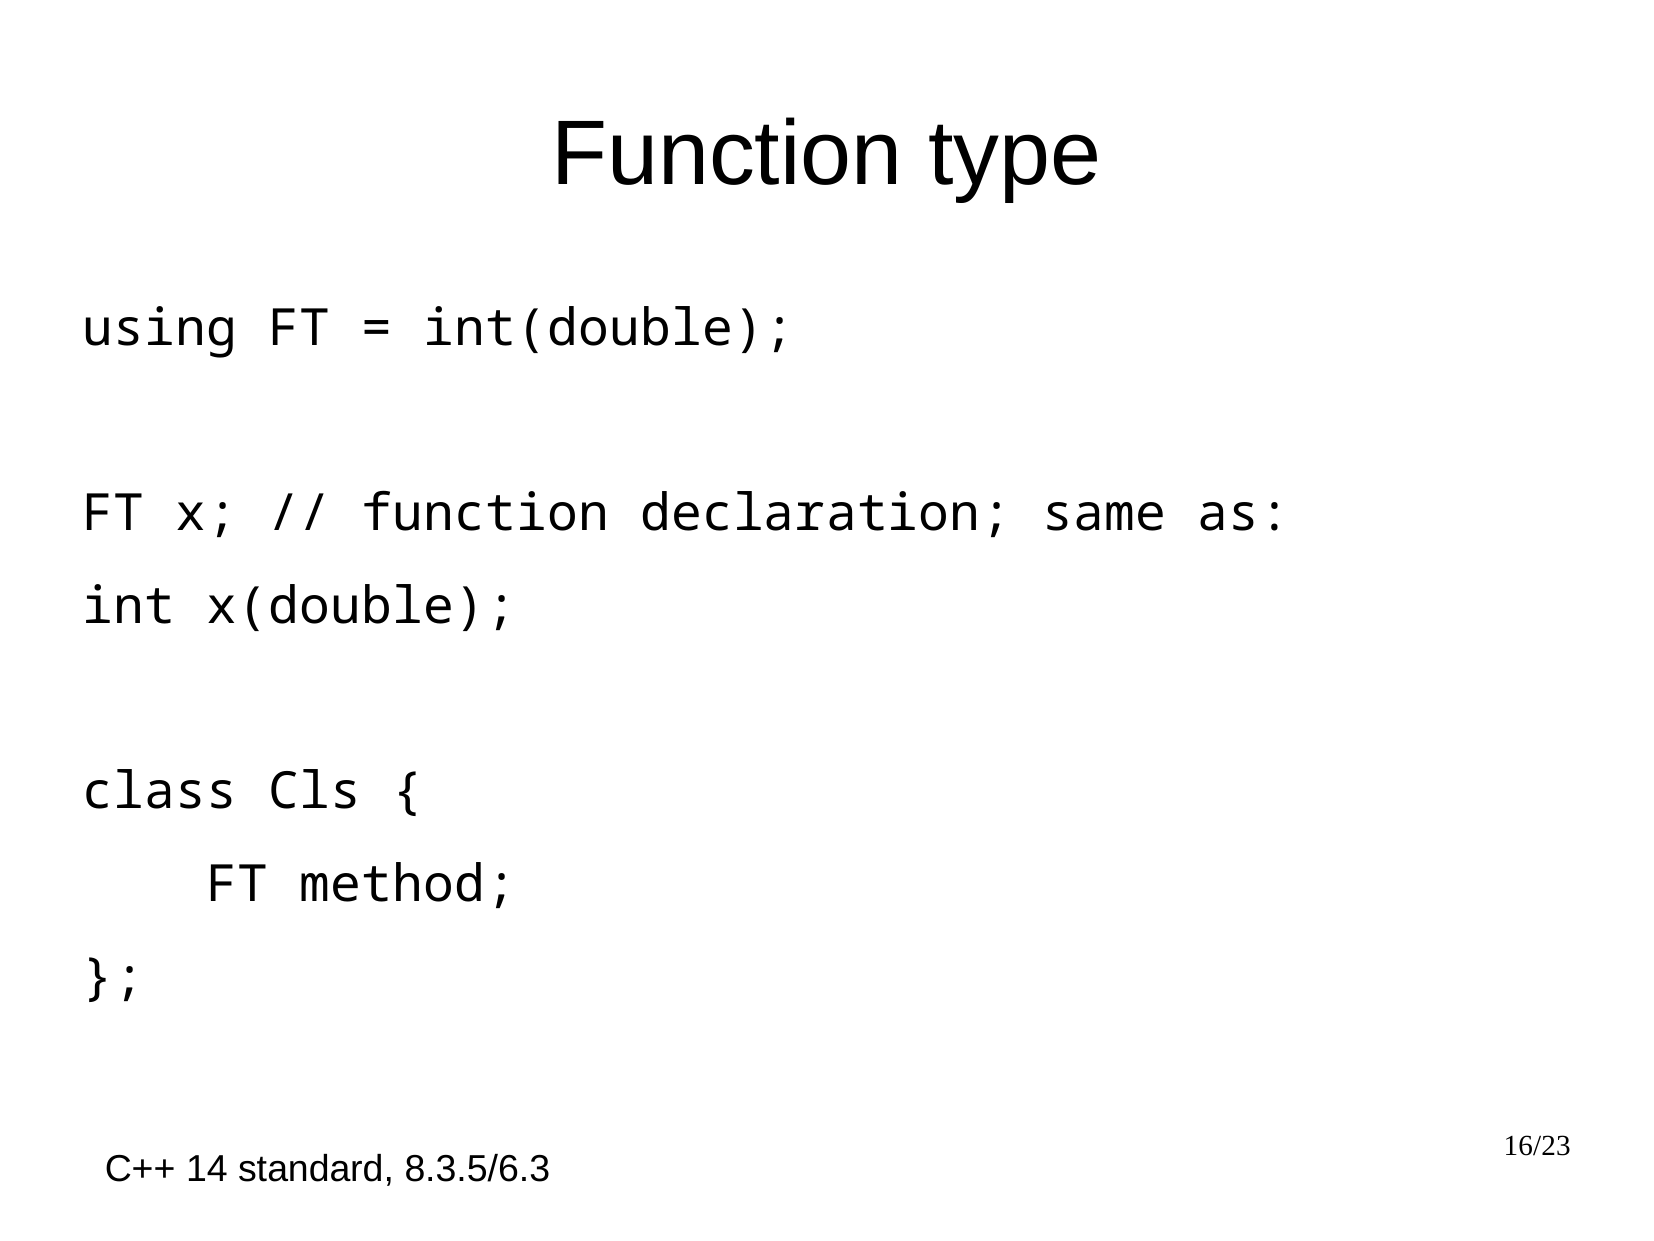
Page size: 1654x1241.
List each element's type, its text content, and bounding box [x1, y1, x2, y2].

title Function type [82, 49, 1571, 257]
list using FT = int(double); FT x; // function declaration; same as: int x(double); class Cls { FT method; }; [82, 290, 1571, 1010]
text_box C++ 14 standard, 8.3.5/6.3 [90, 1140, 576, 1197]
